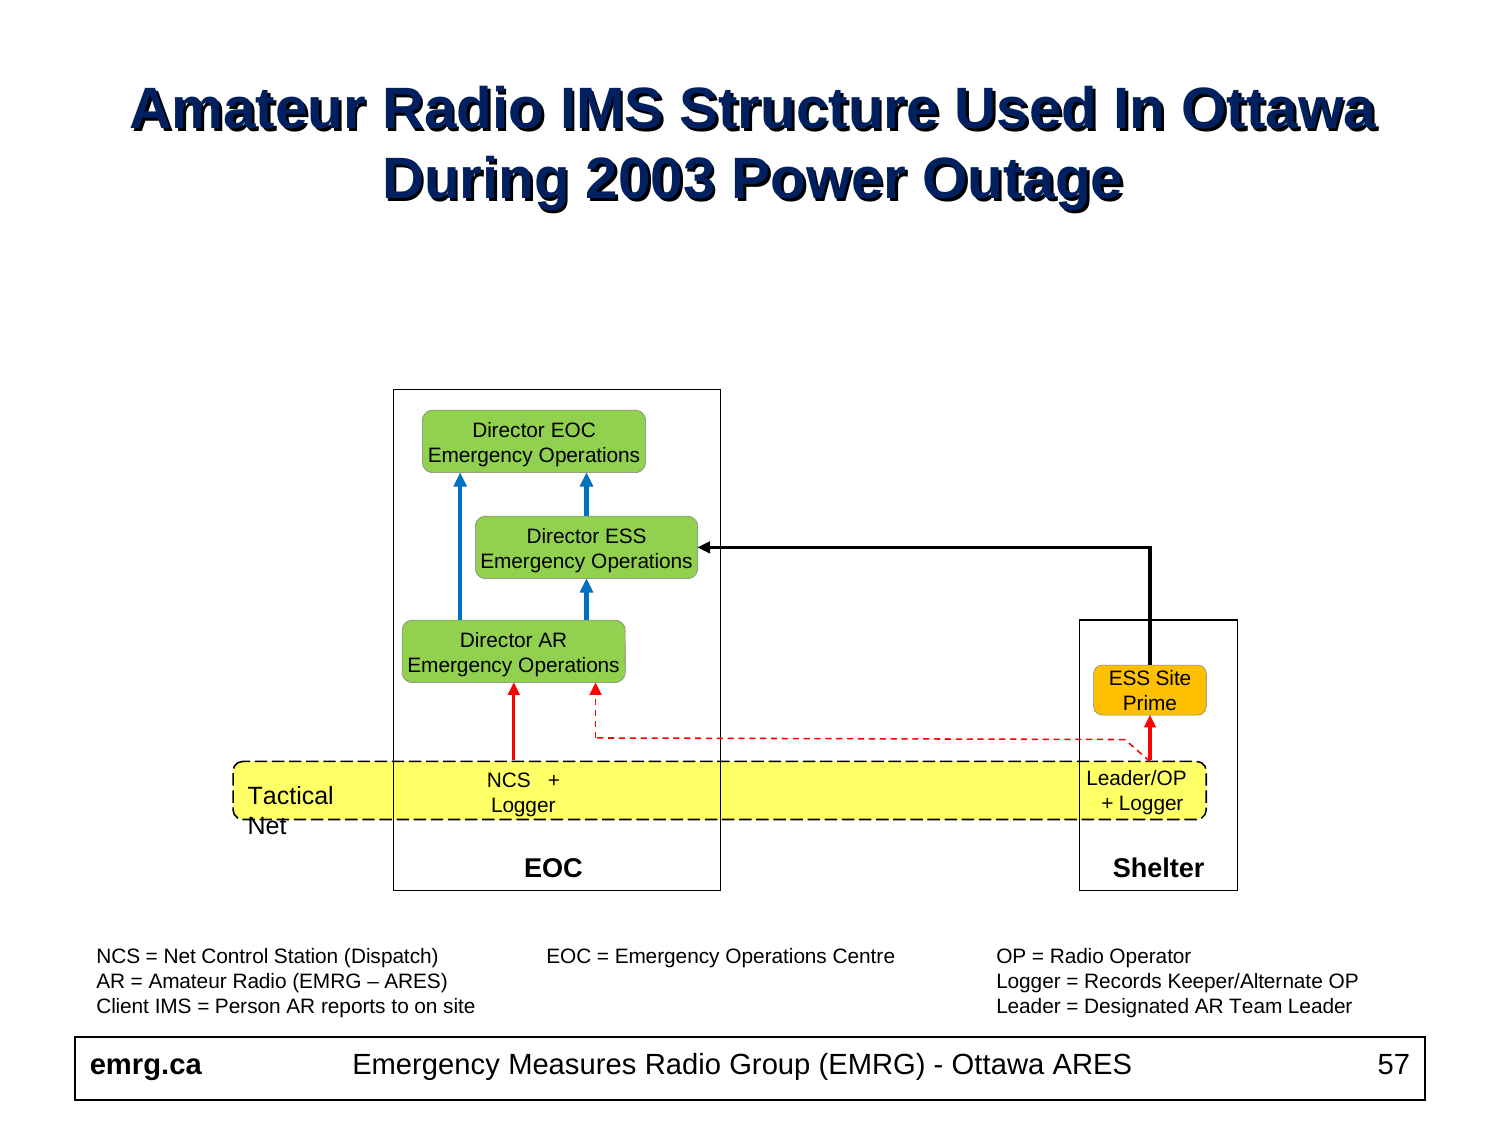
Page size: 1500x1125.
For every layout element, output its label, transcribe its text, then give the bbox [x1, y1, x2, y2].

text_box NCS + Logger [460, 716, 587, 817]
text_box [394, 761, 720, 820]
text_box NCS = Net Control Station (Dispatch) EOC = Emergency Operations Centre OP = Radio Operator AR = Amateur Radio (EMRG – ARES) Logger = Records Keeper/Alternate OP Client IMS = Person AR reports to on site Leader = Designated AR Team Leader [81, 934, 1426, 1026]
text_box Director EOC Emergency Operations [422, 410, 646, 473]
text_box Emergency Measures Radio Group (EMRG) - Ottawa ARES [247, 1037, 1238, 1103]
text_box Director AR Emergency Operations [402, 620, 626, 683]
text_box Leader/OP + Logger [1080, 715, 1205, 842]
text_box [233, 761, 393, 771]
text_box Director ESS Emergency Operations [475, 516, 698, 579]
text_box [721, 761, 1079, 820]
text_box Shelter [1080, 842, 1237, 890]
text_box EOC [481, 842, 626, 890]
text_box ESS Site Prime [1093, 665, 1207, 716]
text_box Tactical Net [233, 771, 394, 848]
text_box <number> [1246, 1037, 1426, 1103]
text_box Amateur Radio IMS Structure Used In Ottawa During 2003 Power Outage [81, 62, 1426, 218]
